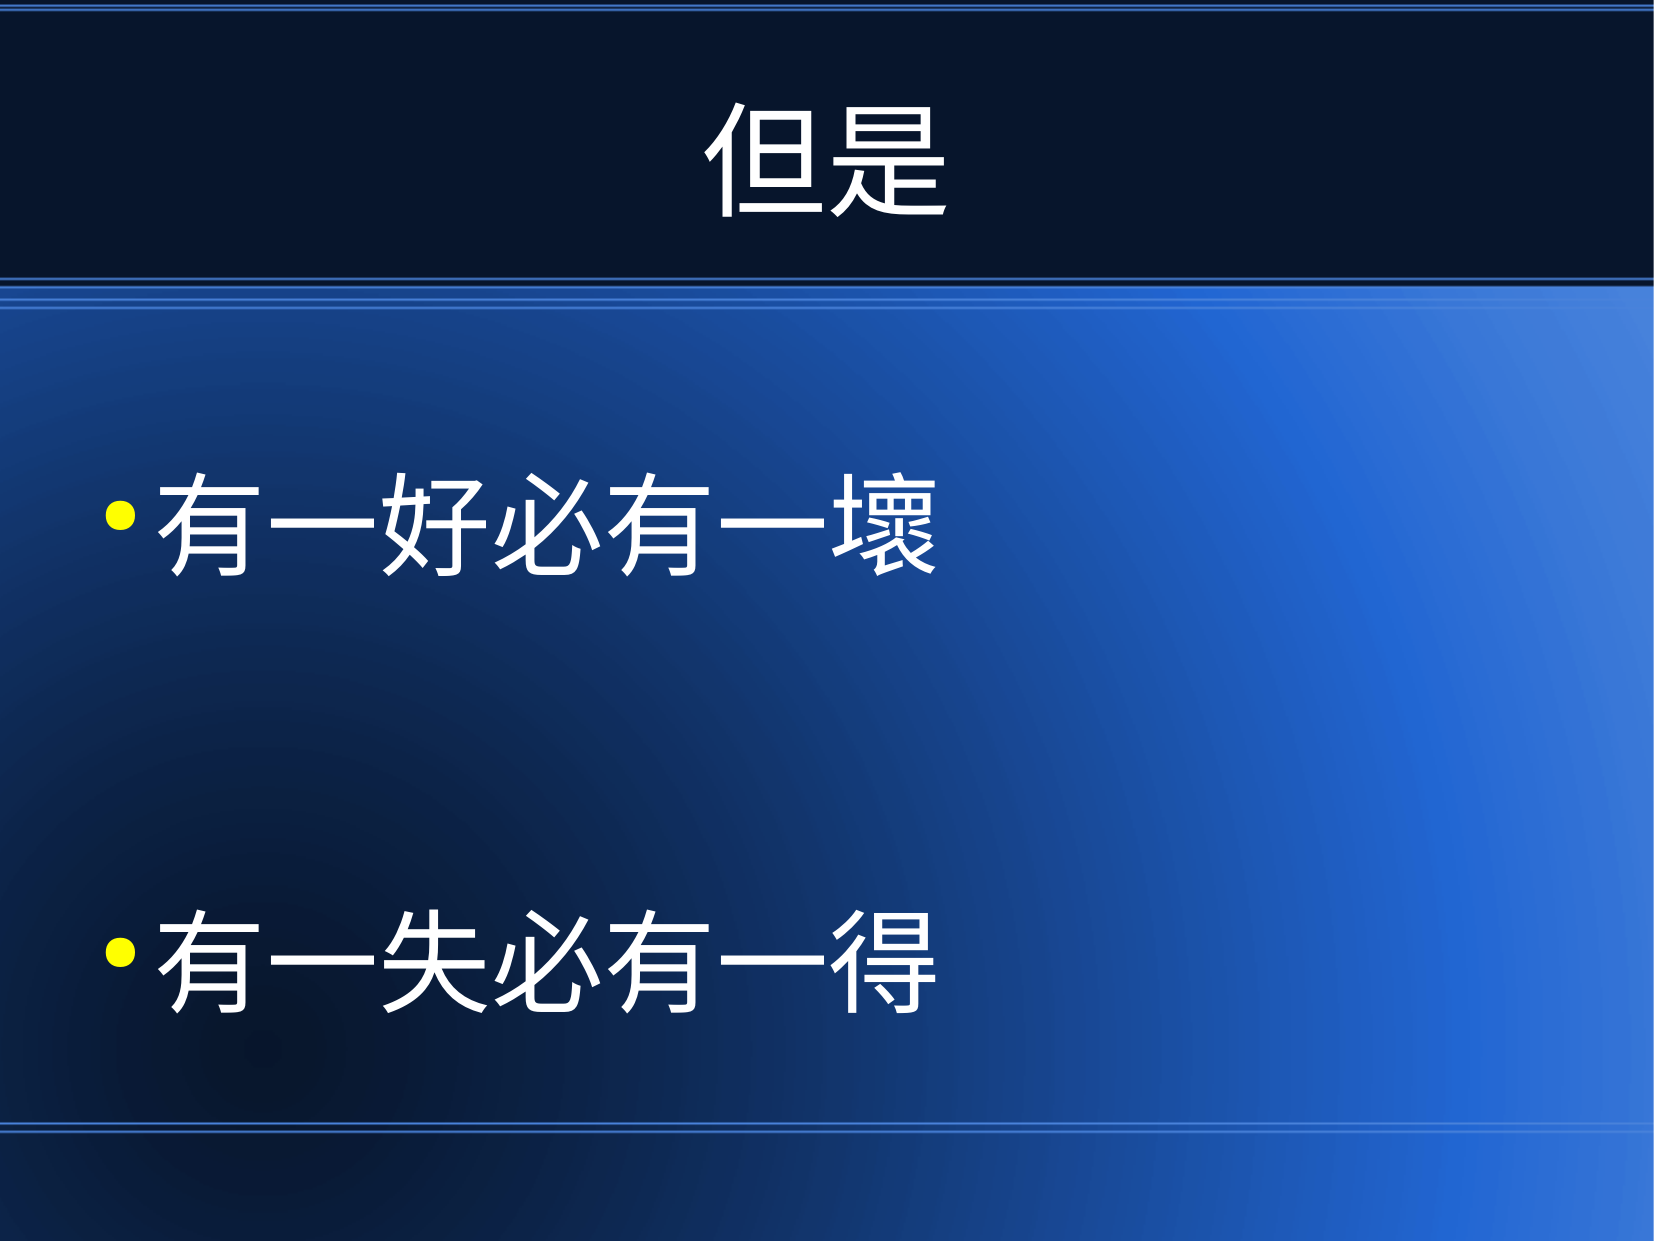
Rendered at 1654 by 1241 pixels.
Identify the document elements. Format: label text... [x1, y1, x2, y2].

list 有一好必有一壞 有一失必有一得 [82, 355, 1571, 1241]
picture [0, 0, 1654, 1241]
title 但是 [82, 49, 1571, 257]
